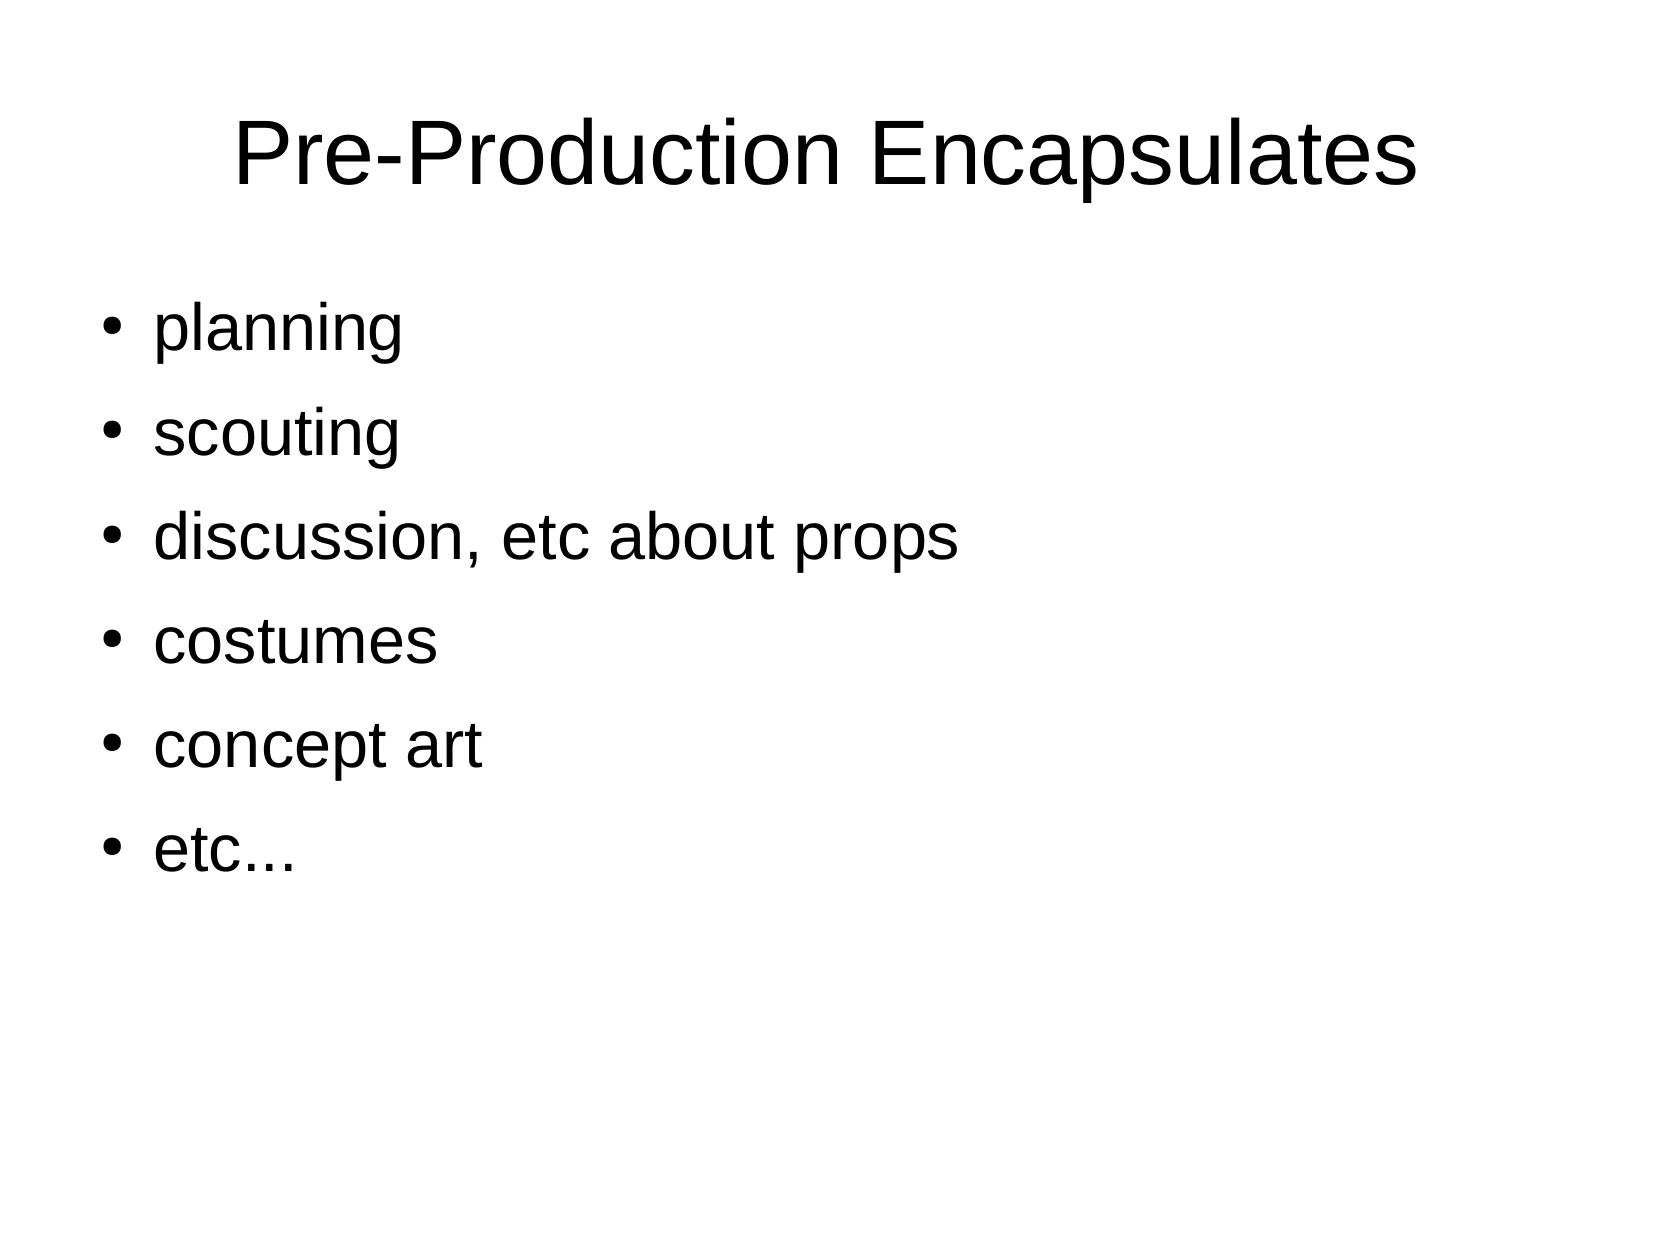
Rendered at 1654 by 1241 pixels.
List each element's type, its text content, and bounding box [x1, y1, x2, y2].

list planning scouting discussion, etc about props costumes concept art etc... [82, 290, 1571, 1109]
title Pre-Production Encapsulates [82, 49, 1571, 257]
